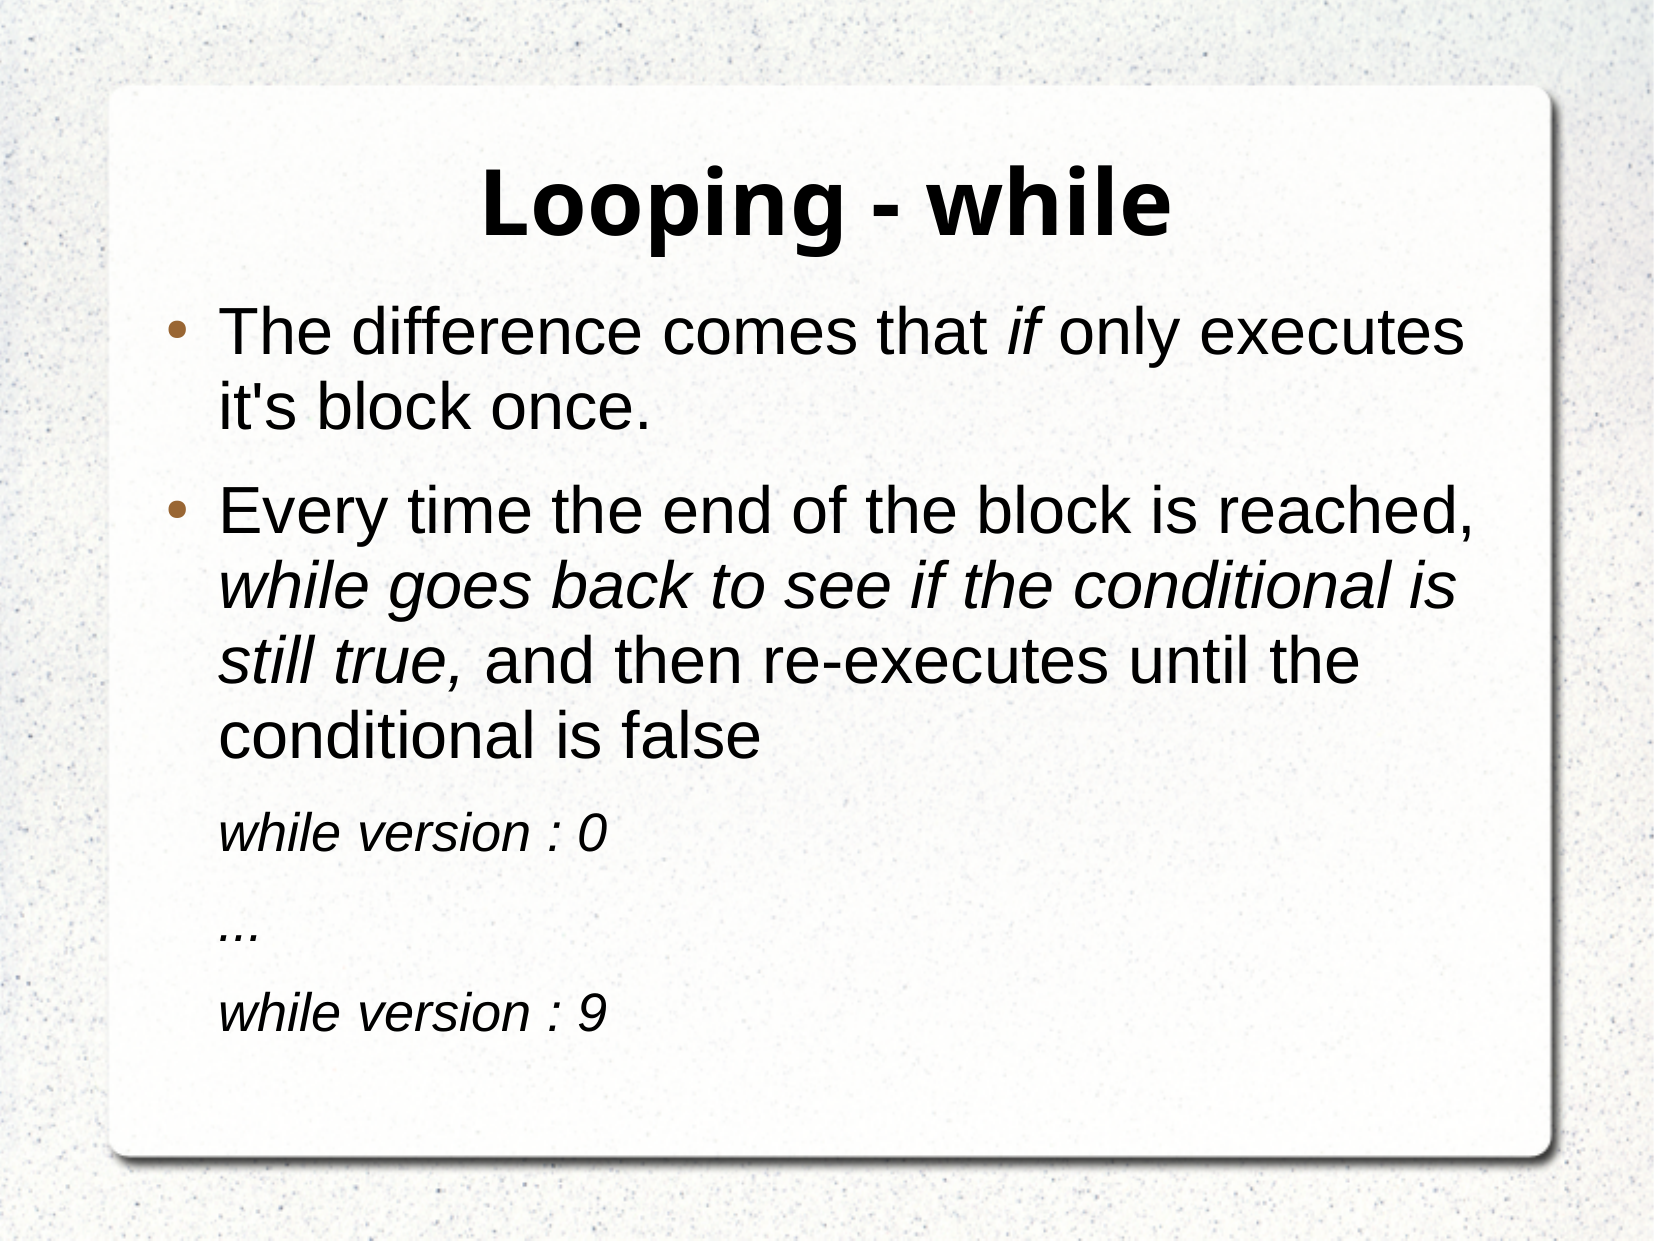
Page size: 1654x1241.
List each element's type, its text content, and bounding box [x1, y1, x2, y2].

picture [0, 0, 1654, 1241]
list The difference comes that if only executes it's block once. Every time the end of the block is reached, while goes back to see if the conditional is still true, and then re-executes until the conditional is false while version : 0 ... while version : 9 [147, 294, 1506, 1042]
title Looping - while [118, 96, 1536, 304]
